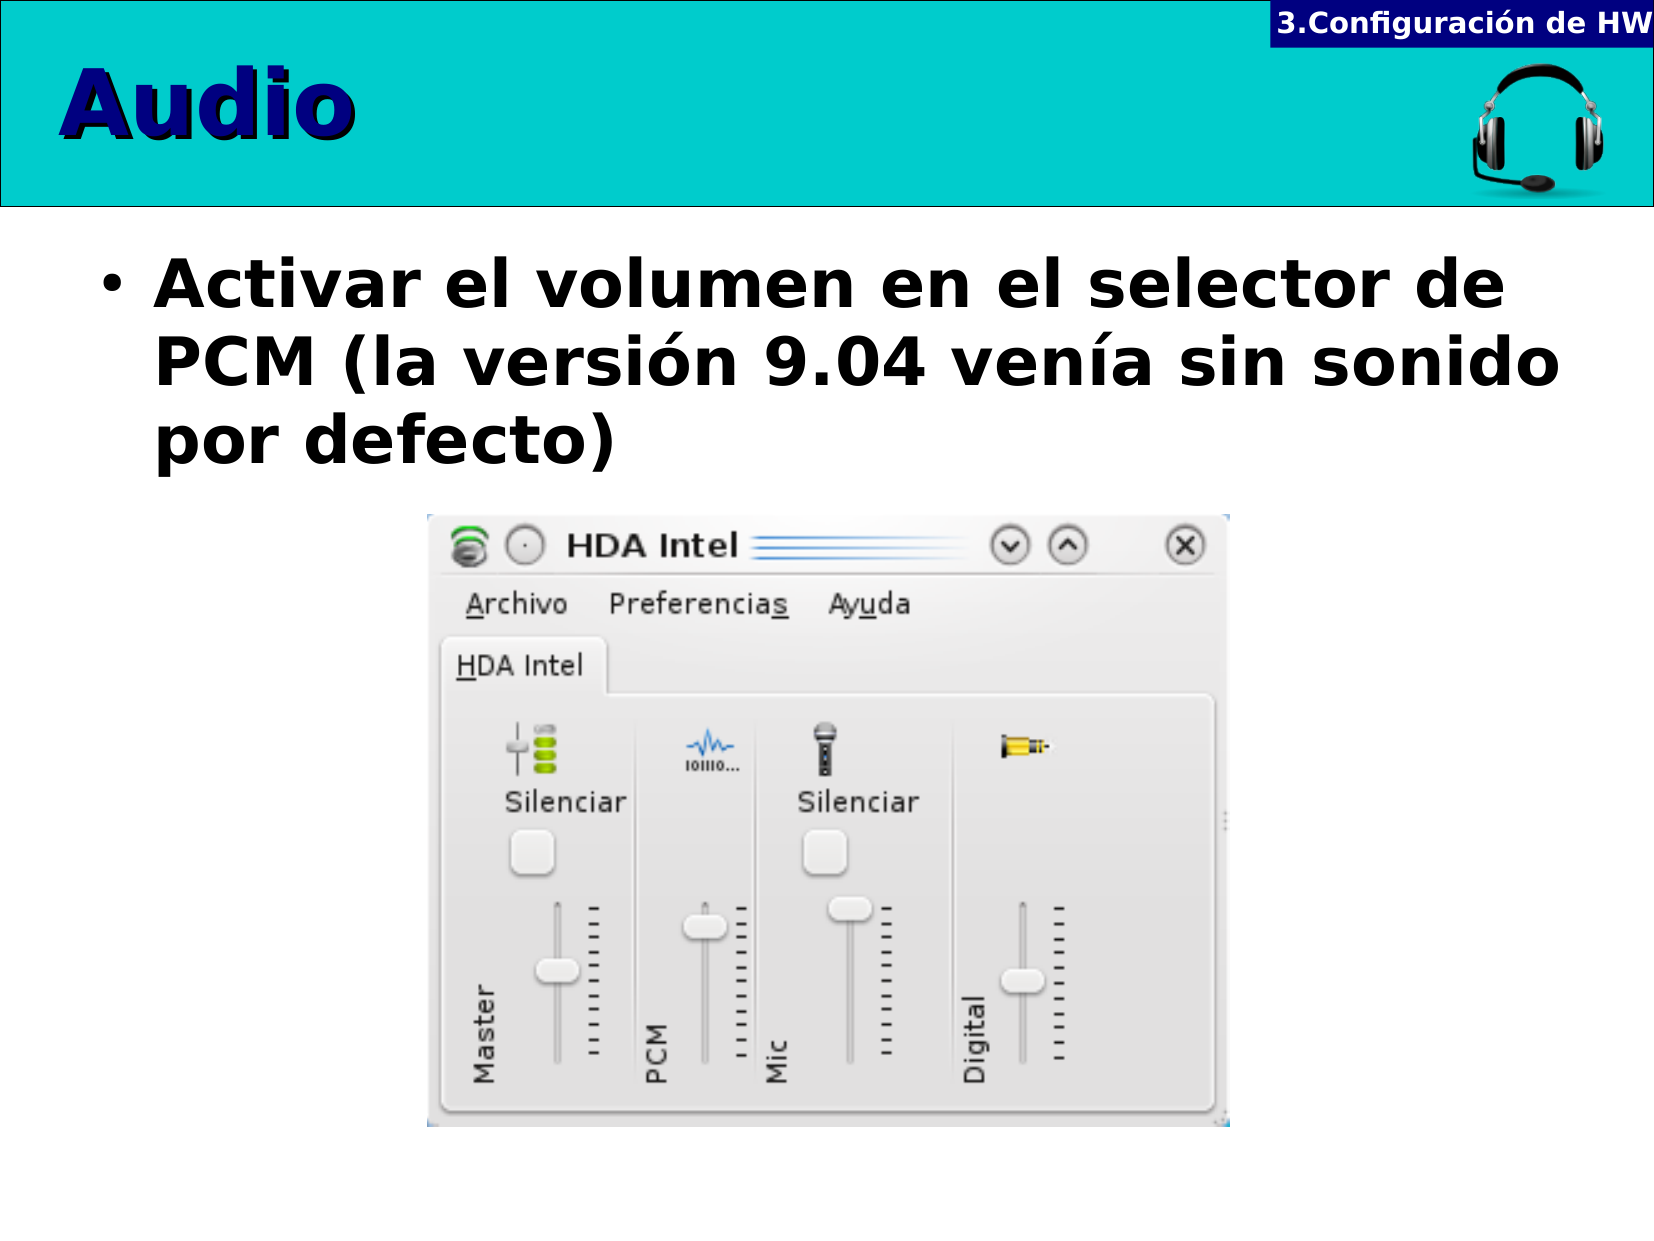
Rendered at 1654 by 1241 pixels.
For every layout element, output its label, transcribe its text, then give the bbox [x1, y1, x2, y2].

list Activar el volumen en el selector de PCM (la versión 9.04 venía sin sonido por defecto) [82, 245, 1571, 1109]
picture [427, 514, 1230, 1127]
picture [1468, 59, 1608, 199]
title Audio [59, 14, 1654, 192]
text_box 3.Configuración de HW [1270, 0, 1654, 48]
